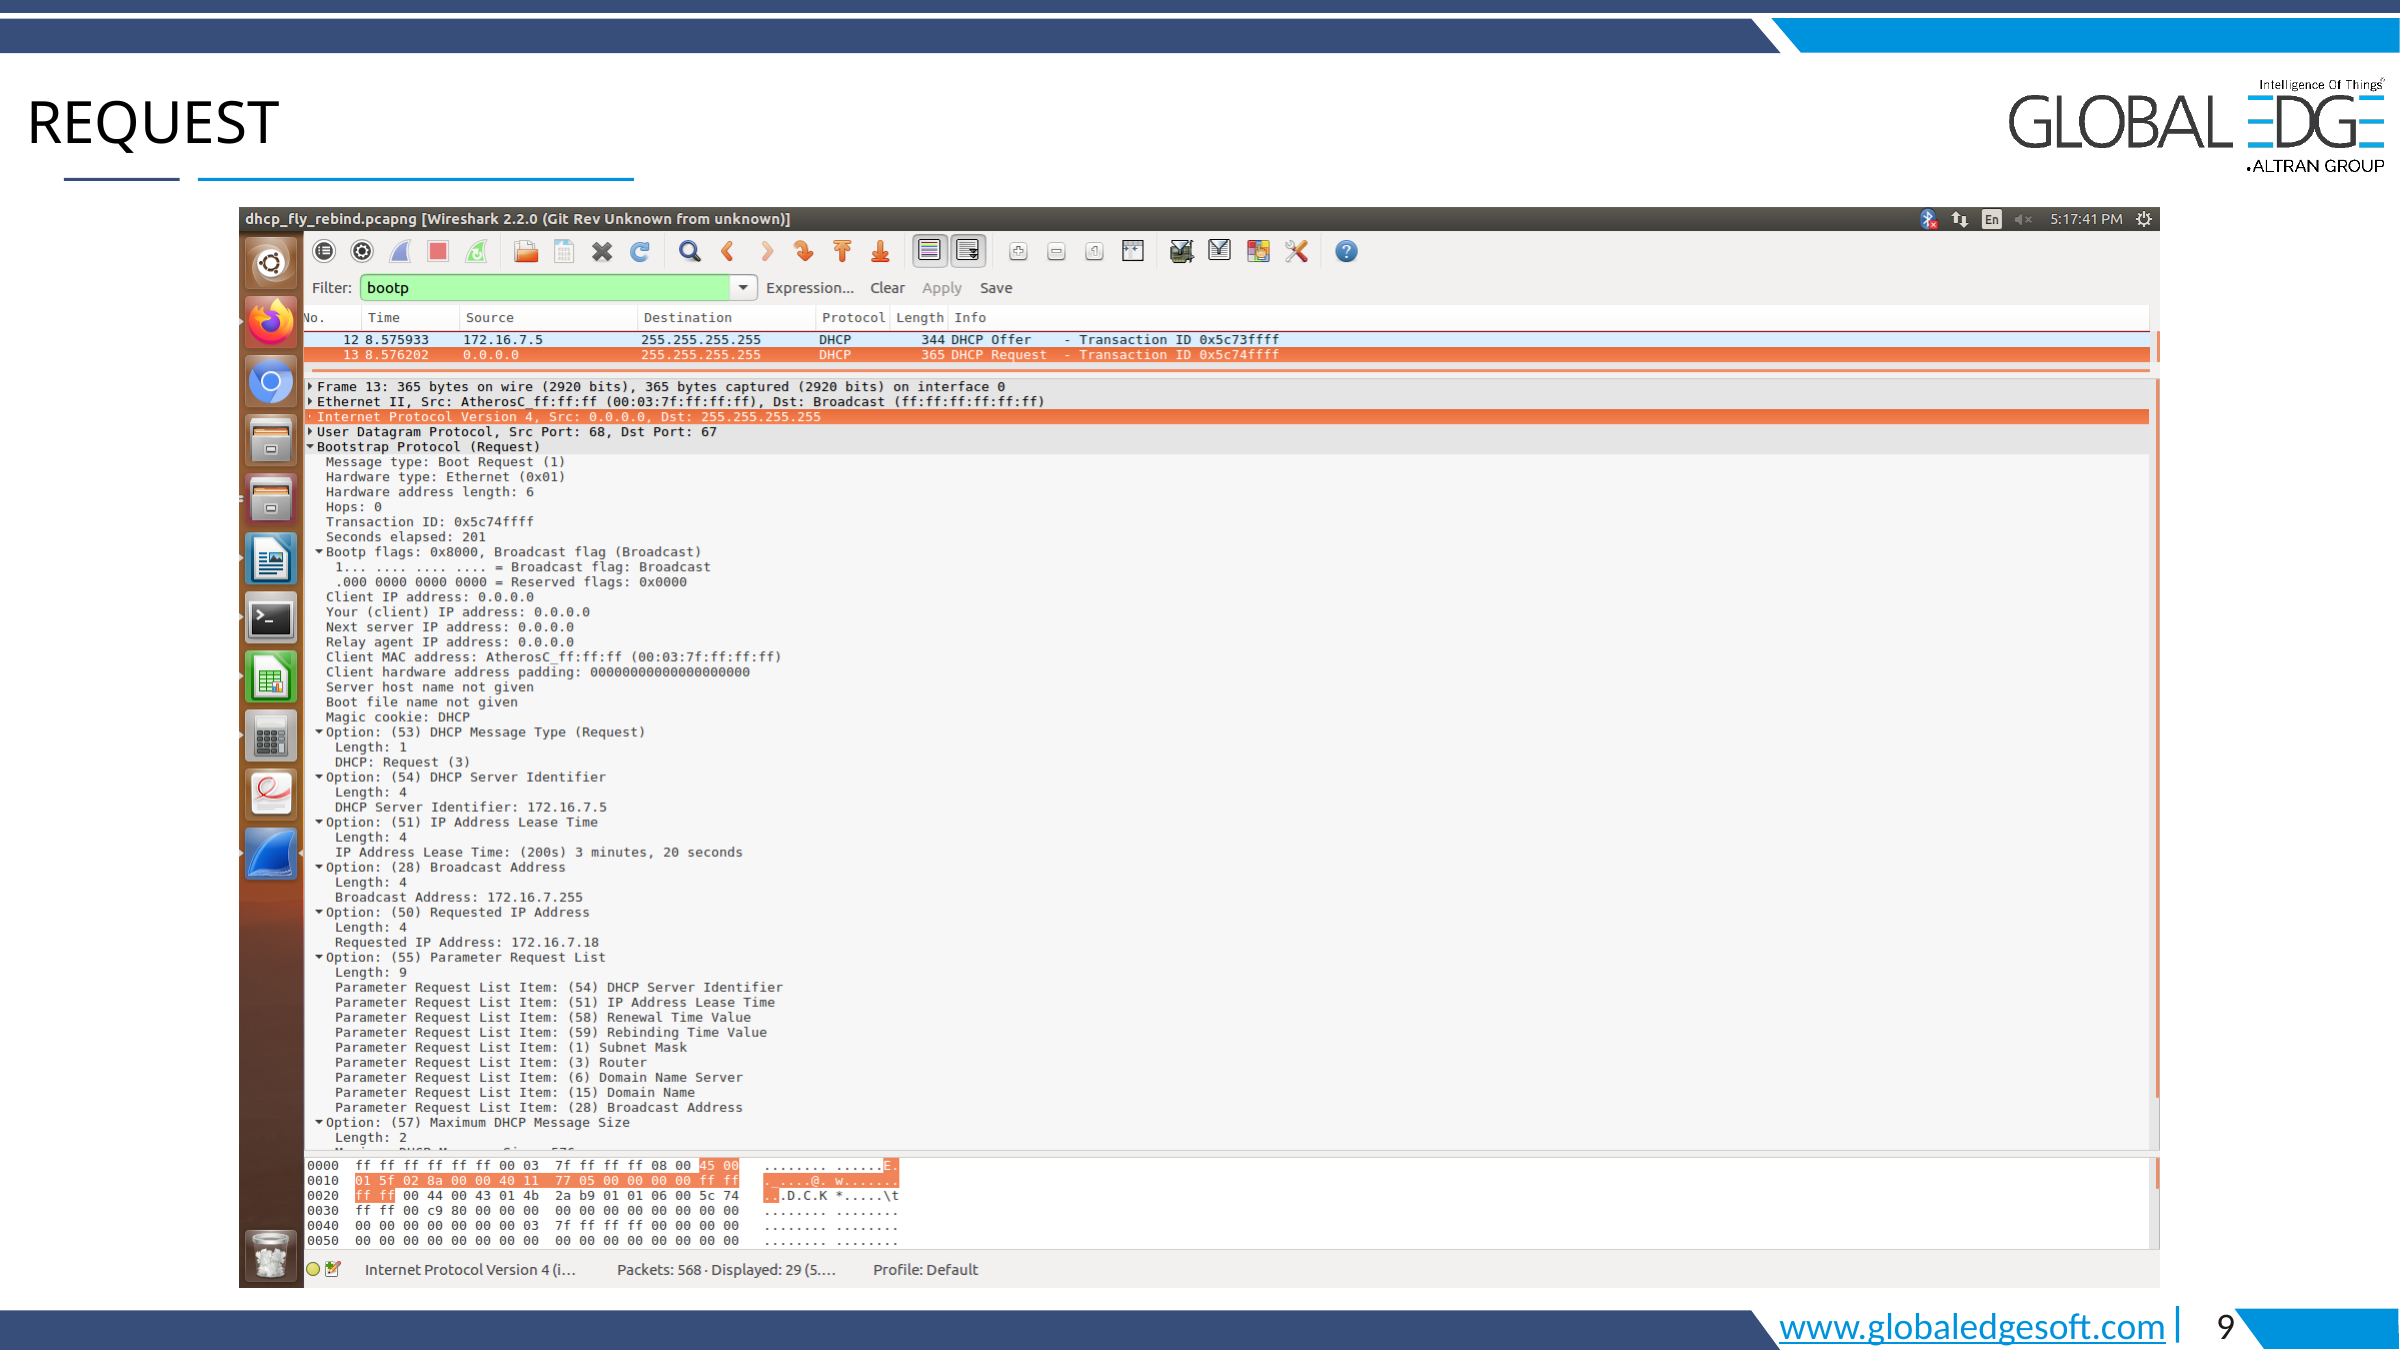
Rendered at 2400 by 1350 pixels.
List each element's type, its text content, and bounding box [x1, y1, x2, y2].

title REQUEST [26, 64, 1977, 178]
picture [2001, 67, 2392, 182]
picture [239, 207, 2160, 1288]
